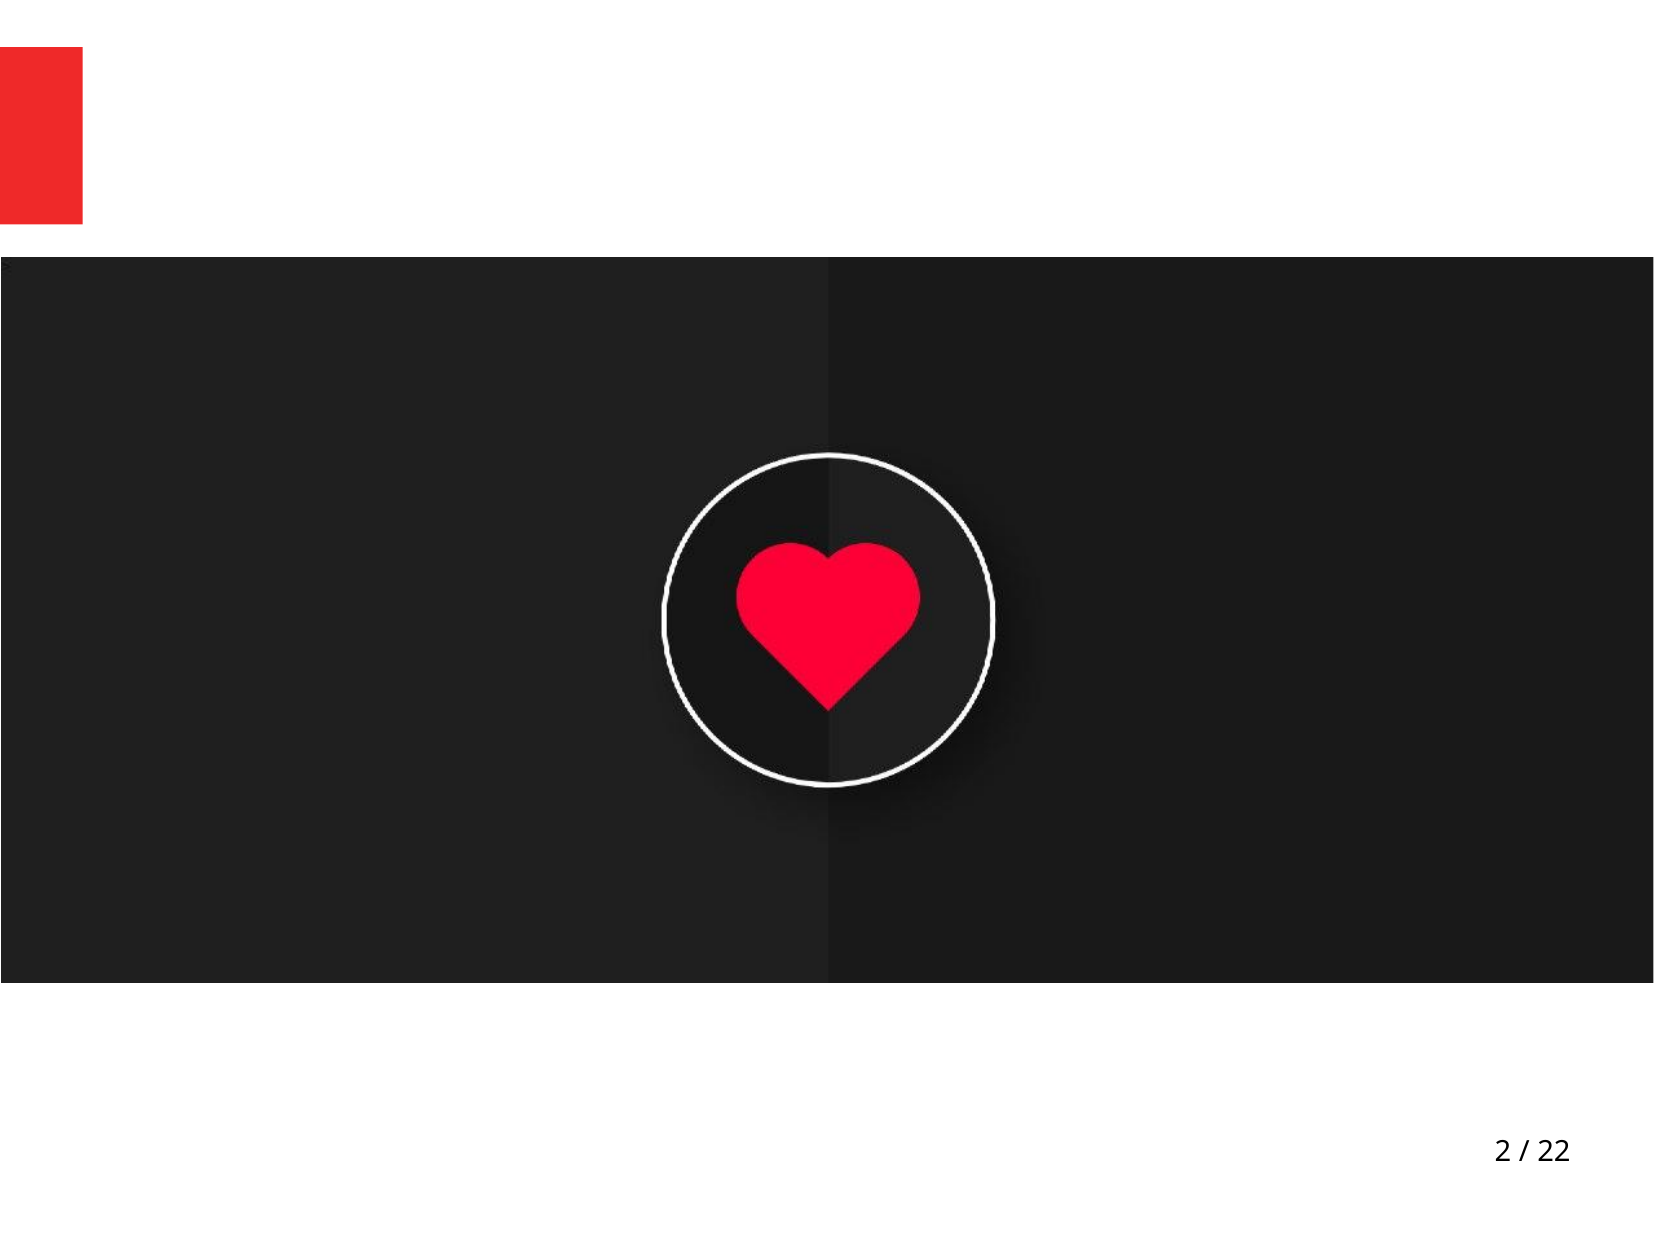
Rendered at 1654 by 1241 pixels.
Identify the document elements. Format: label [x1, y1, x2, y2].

picture [1, 257, 1654, 983]
